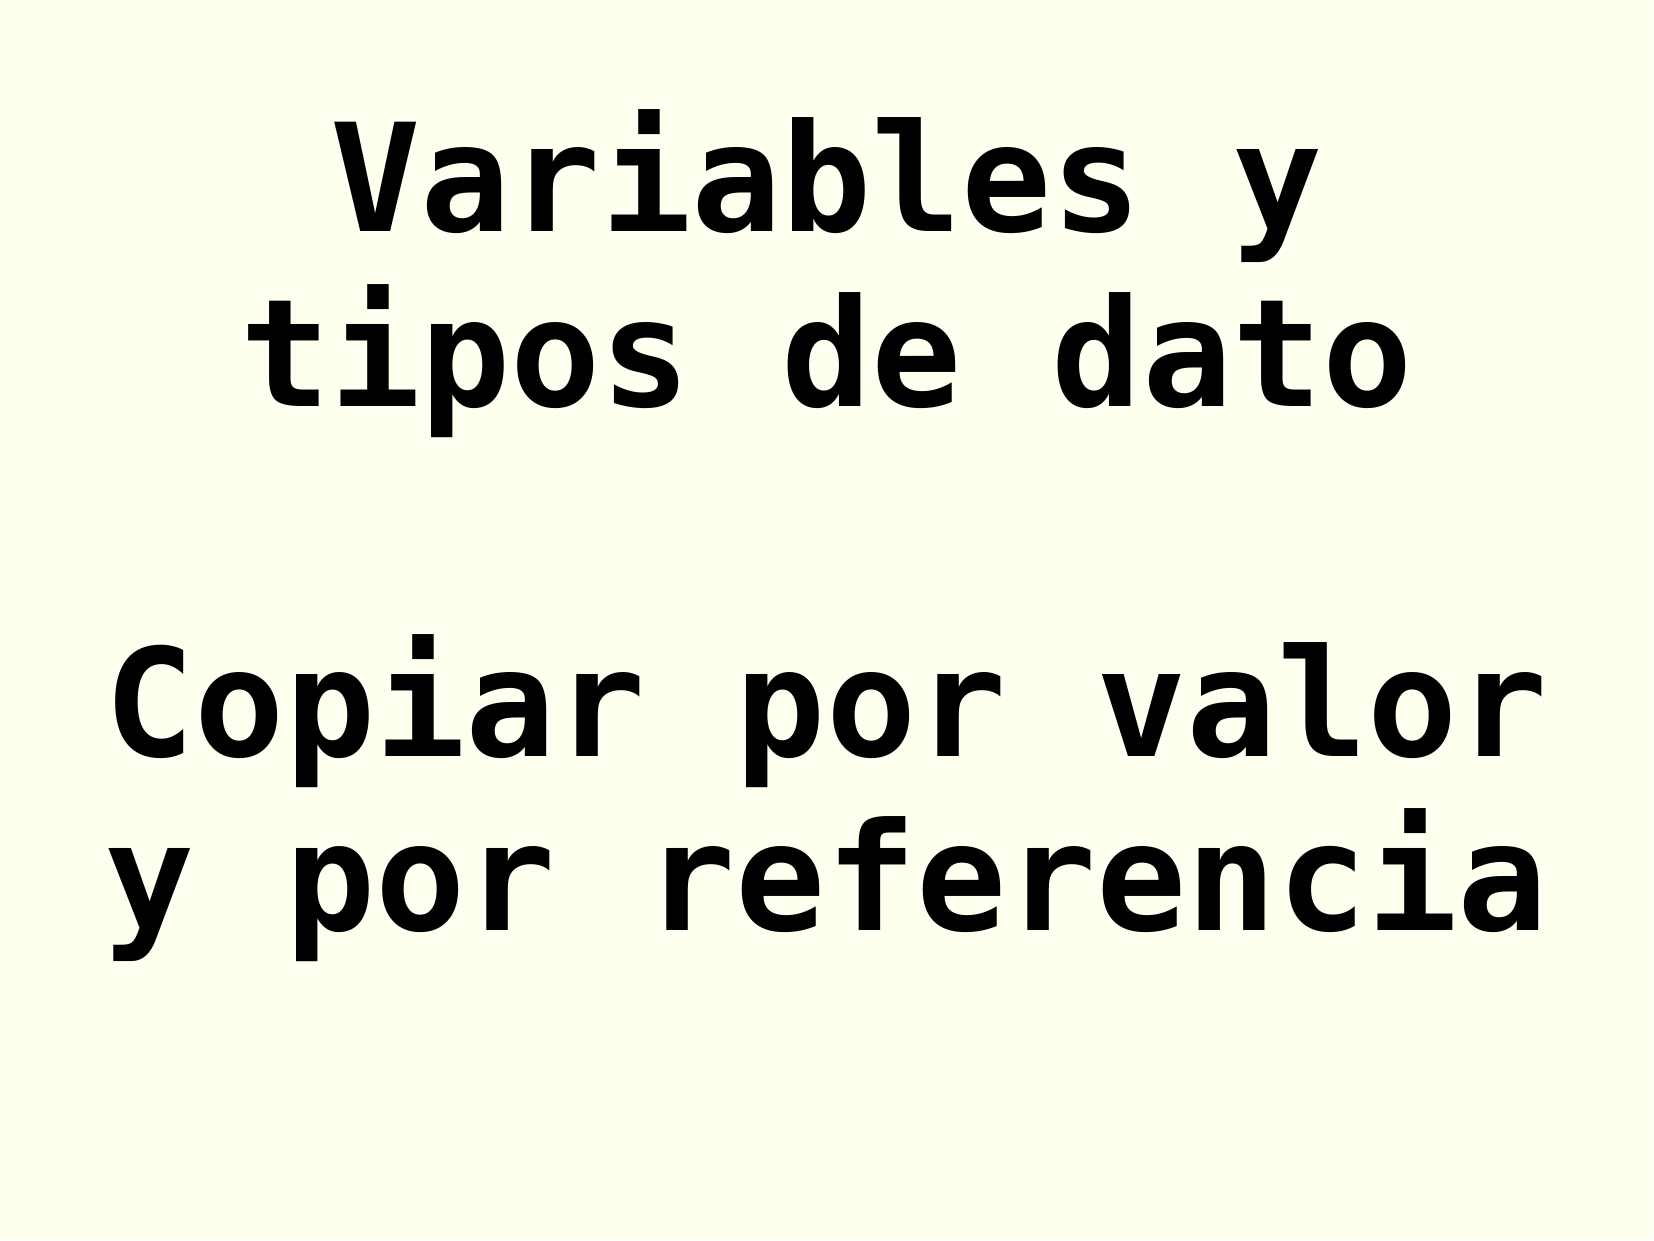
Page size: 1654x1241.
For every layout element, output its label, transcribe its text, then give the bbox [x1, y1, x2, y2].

subtitle Variables y tipos de dato Copiar por valor y por referencia [82, 49, 1571, 1010]
